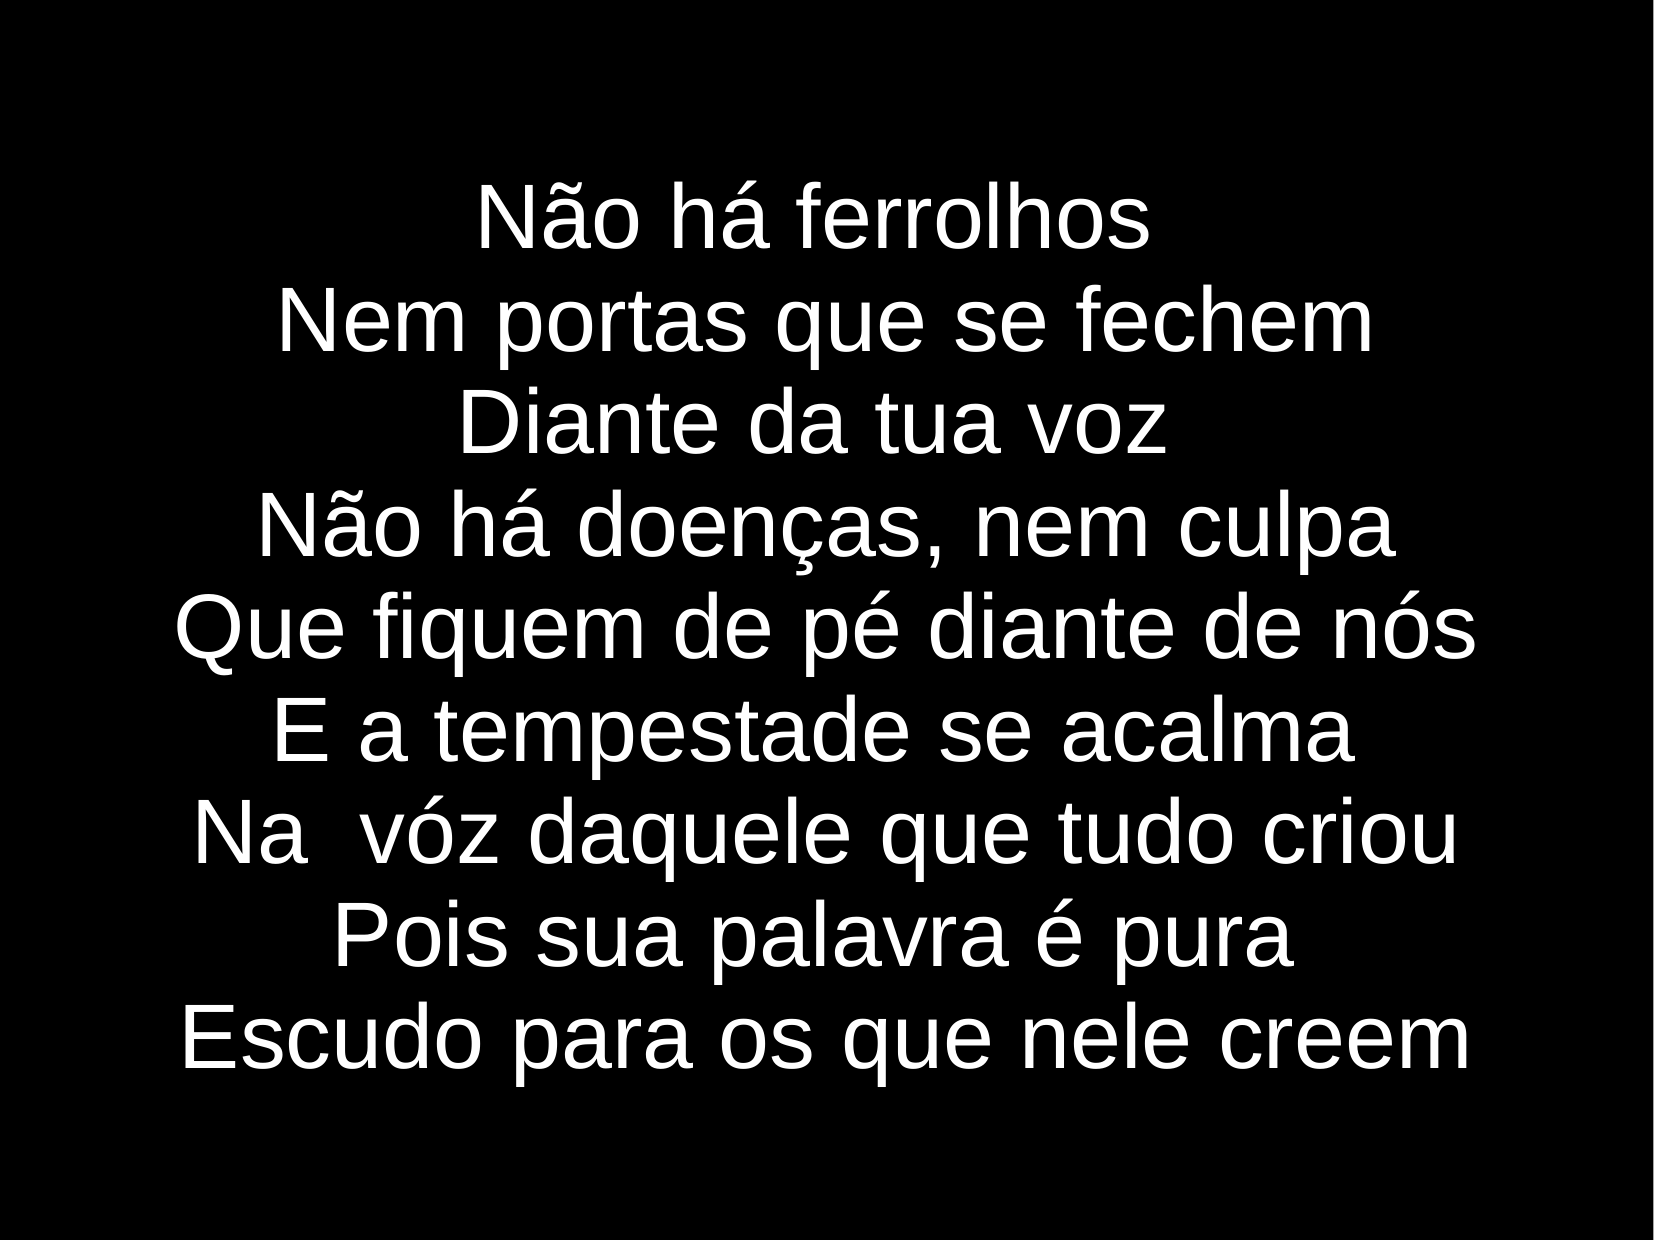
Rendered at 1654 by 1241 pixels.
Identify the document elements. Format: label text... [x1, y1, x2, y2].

subtitle Não há ferrolhos Nem portas que se fechem Diante da tua voz Não há doenças, nem culpa Que fiquem de pé diante de nós E a tempestade se acalma Na vóz daquele que tudo criou Pois sua palavra é pura Escudo para os que nele creem [82, 49, 1571, 1205]
